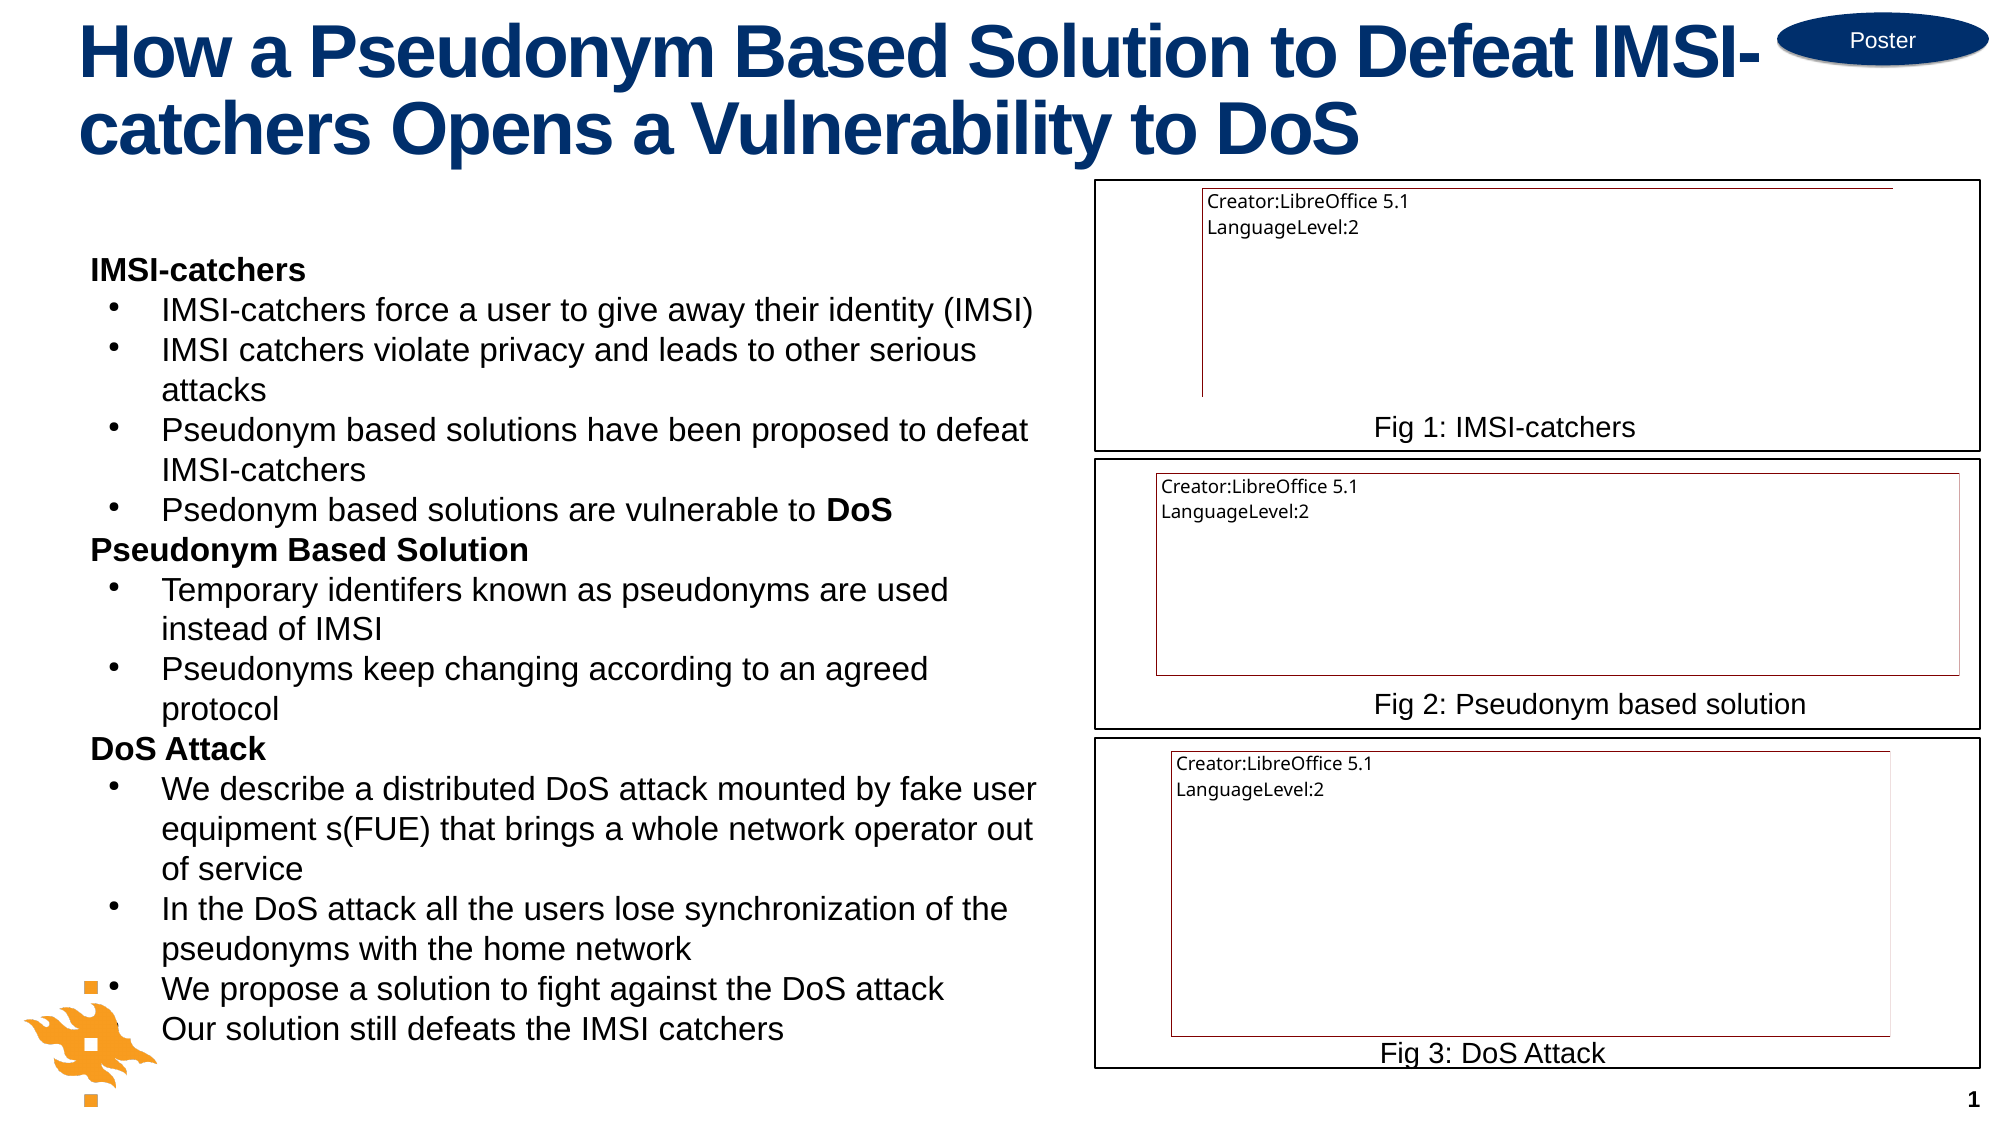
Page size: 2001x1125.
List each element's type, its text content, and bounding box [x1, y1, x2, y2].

text_box Poster [1777, 12, 1989, 66]
picture [23, 981, 158, 1107]
title How a Pseudonym Based Solution to Defeat IMSI-catchers Opens a Vulnerability to DoS [1096, 181, 1771, 213]
slide_number <number> [1850, 1085, 1981, 1112]
text_box Fig 3: DoS Attack [1365, 1069, 1666, 1078]
text_box Fig 3: DoS Attack [1365, 1029, 1666, 1067]
text_box Fig 2: Pseudonym based solution [1359, 730, 1825, 736]
list IMSI-catchers IMSI-catchers force a user to give away their identity (IMSI) IMSI catchers violate privacy and leads to other serious attacks Pseudonym based solutions have been proposed to defeat IMSI-catchers Psedonym based solutions are vulnerable to DoS Pseudonym Based Solution Temporary identifers known as pseudonyms are used instead of IMSI Pseudonyms keep changing according to an agreed protocol DoS Attack We describe a distributed DoS attack mounted by fake user equipment s(FUE) that brings a whole network operator out of service In the DoS attack all the users lose synchronization of the pseudonyms with the home network We propose a solution to fight against the DoS attack Our solution still defeats the IMSI catchers [90, 248, 1051, 1096]
title How a Pseudonym Based Solution to Defeat IMSI-catchers Opens a Vulnerability to DoS [78, 16, 1771, 213]
text_box Fig 1: IMSI-catchers [1359, 403, 1660, 450]
picture [1170, 749, 1891, 1037]
picture [1200, 186, 1893, 397]
text_box Fig 2: Pseudonym based solution [1359, 681, 1825, 728]
picture [1155, 471, 1960, 676]
